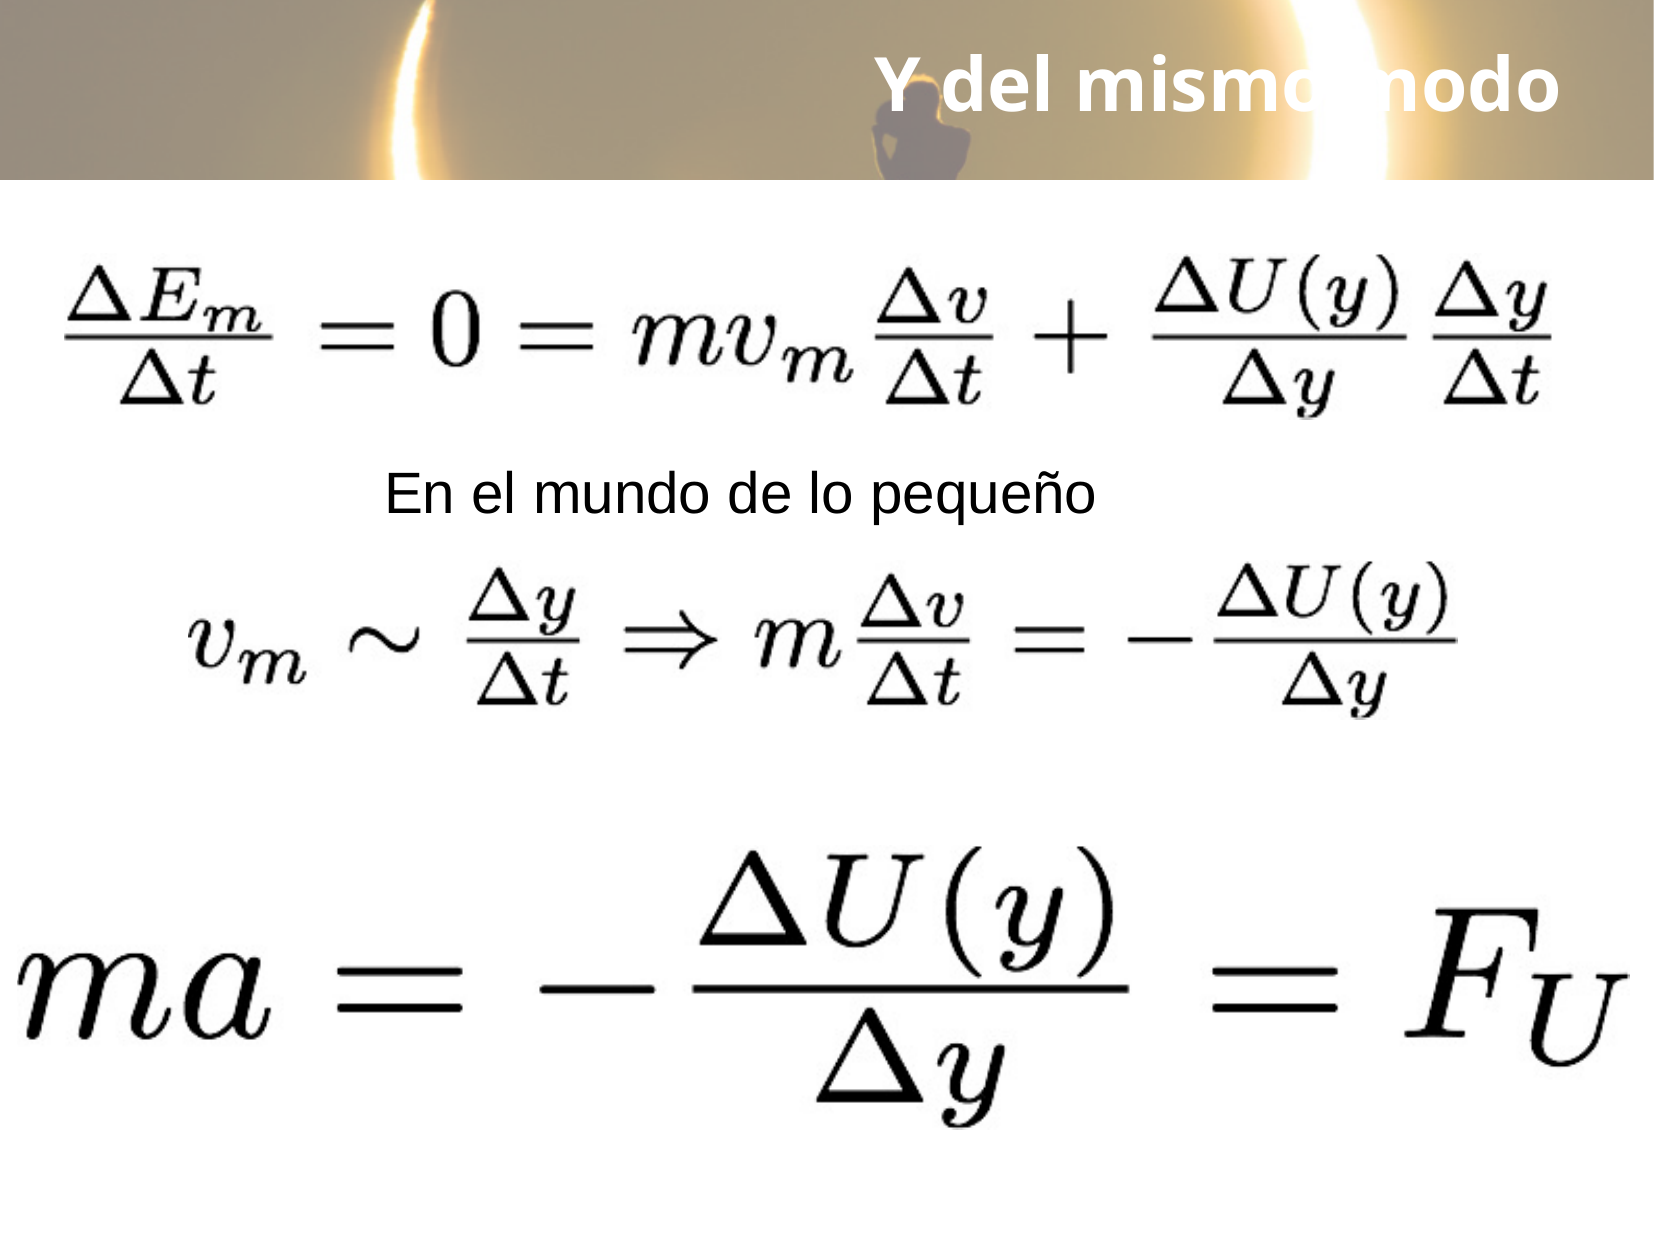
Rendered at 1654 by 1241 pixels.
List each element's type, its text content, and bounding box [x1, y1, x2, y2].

picture [0, 0, 1654, 180]
picture [64, 253, 1554, 421]
text_box En el mundo de lo pequeño [369, 454, 1114, 535]
title Y del mismo modo [75, 19, 1563, 150]
picture [17, 845, 1630, 1130]
picture [188, 560, 1458, 720]
